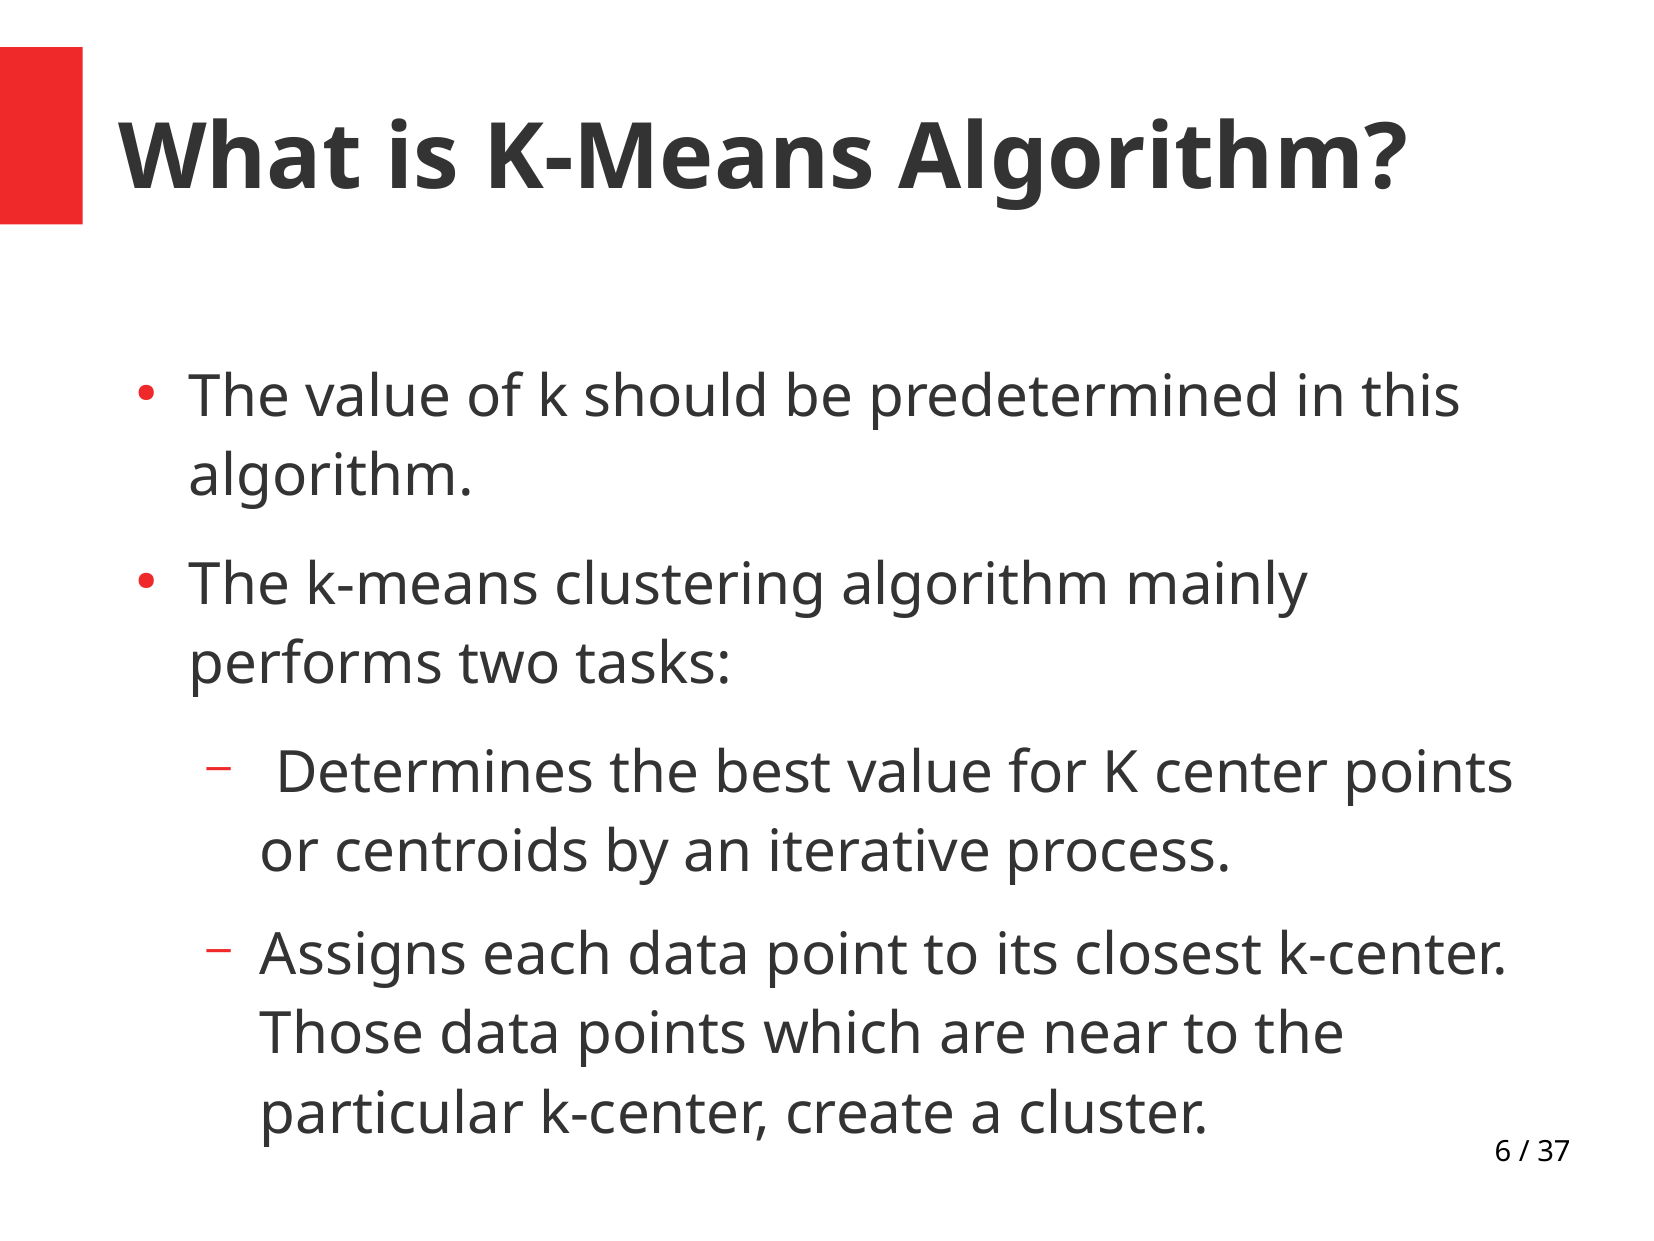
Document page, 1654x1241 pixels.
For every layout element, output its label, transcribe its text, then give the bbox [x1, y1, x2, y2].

list The value of k should be predetermined in this algorithm. The k-means clustering algorithm mainly performs two tasks: Determines the best value for K center points or centroids by an iterative process. Assigns each data point to its closest k-center. Those data points which are near to the particular k-center, create a cluster. [118, 354, 1536, 1074]
title What is K-Means Algorithm? [118, 49, 1571, 257]
